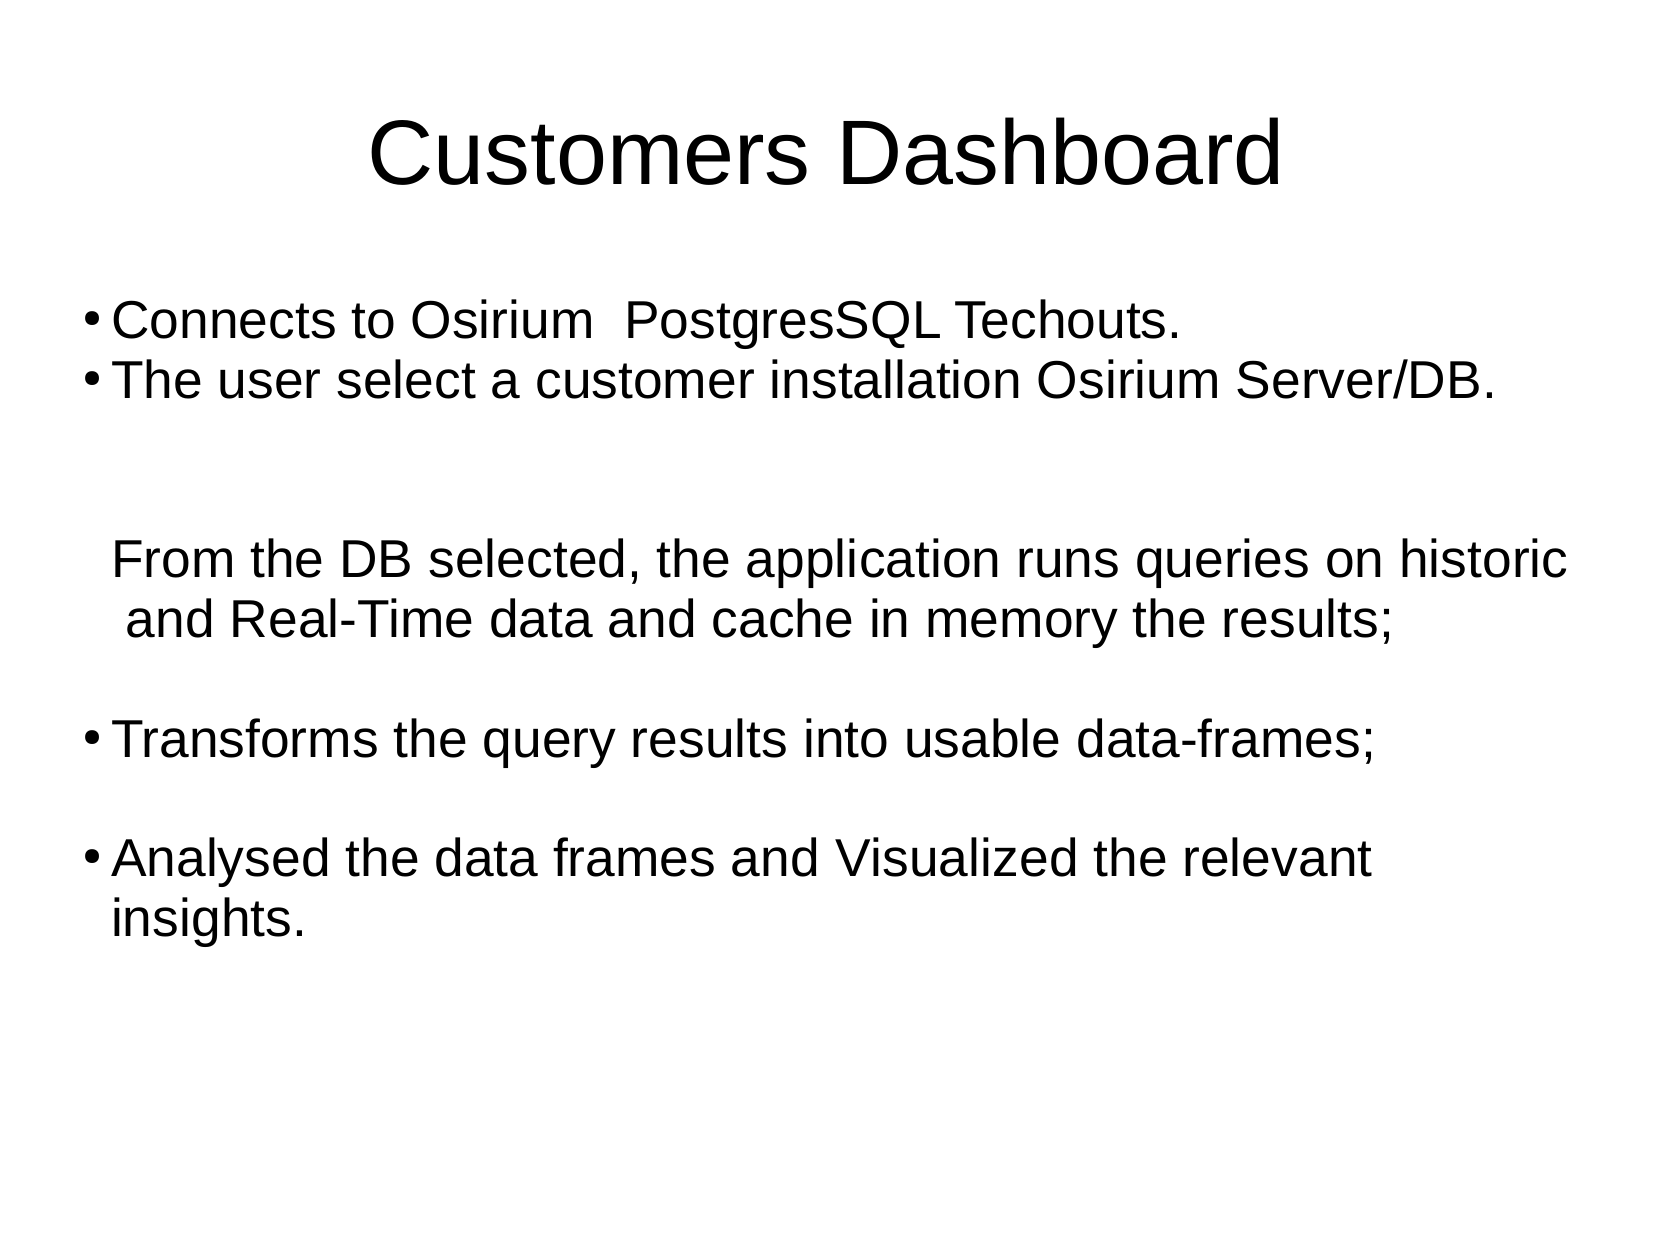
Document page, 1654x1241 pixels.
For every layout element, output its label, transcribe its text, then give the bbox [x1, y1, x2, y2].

title Customers Dashboard [82, 49, 1571, 257]
list Connects to Osirium PostgresSQL Techouts. The user select a customer installation Osirium Server/DB. From the DB selected, the application runs queries on historic and Real-Time data and cache in memory the results; Transforms the query results into usable data-frames; Analysed the data frames and Visualized the relevant insights. [82, 290, 1571, 1010]
